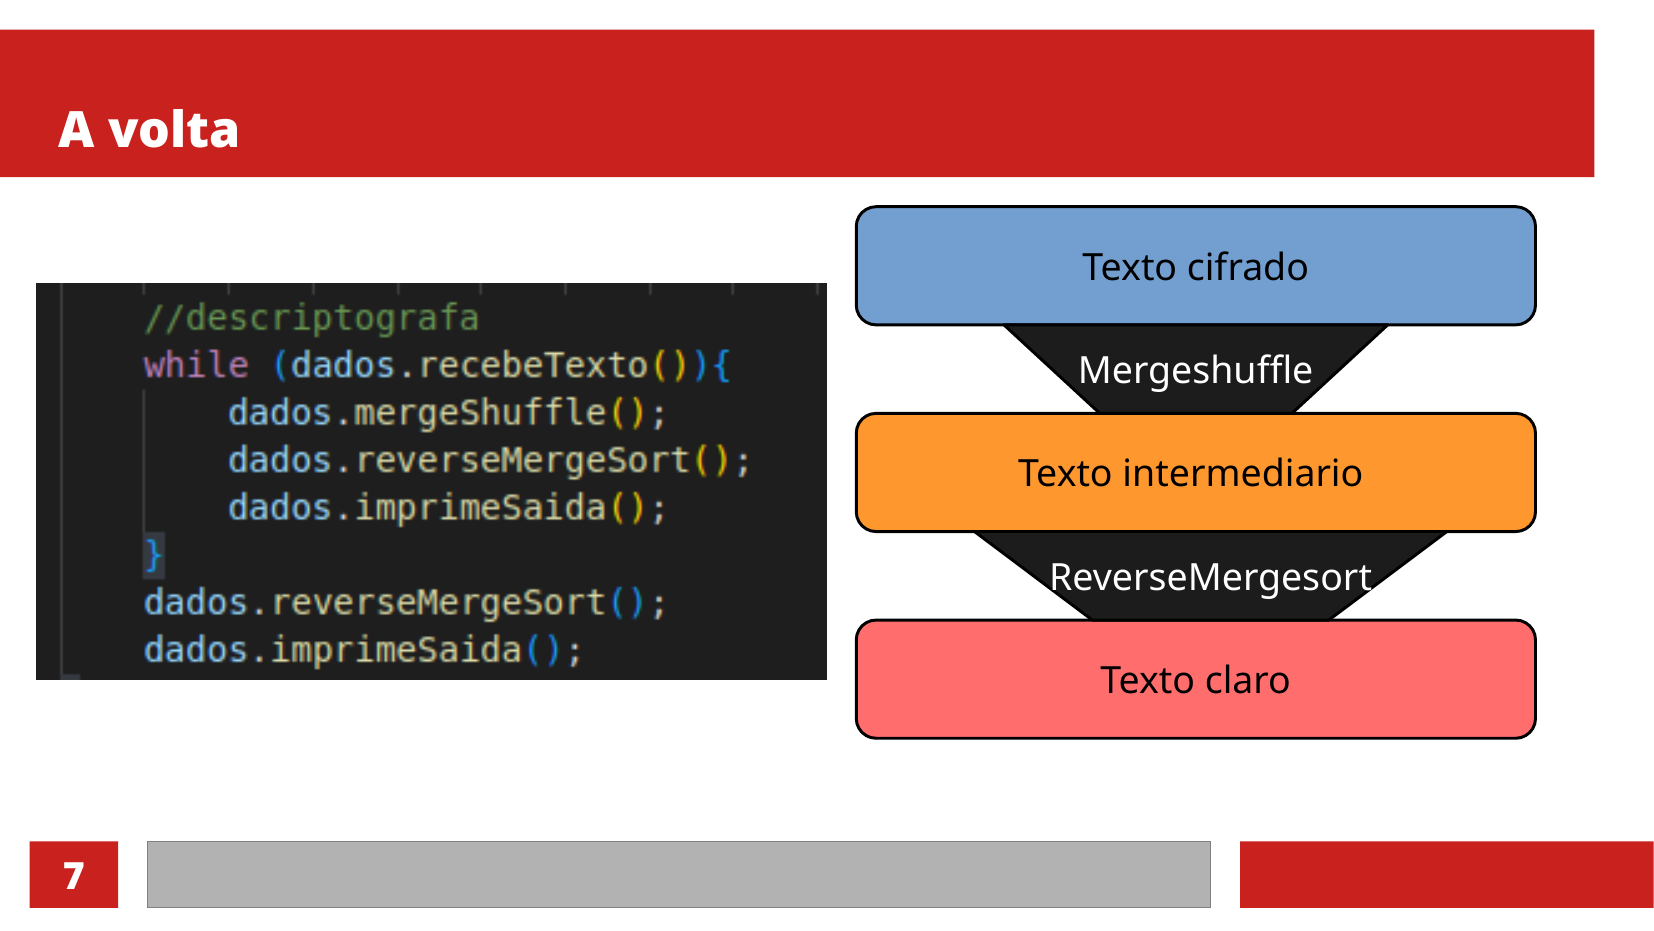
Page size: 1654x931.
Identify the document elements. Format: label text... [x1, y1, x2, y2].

text_box Texto claro [856, 620, 1536, 739]
text_box Texto cifrado [856, 206, 1536, 325]
text_box Texto intermediario [856, 413, 1536, 532]
text_box Mergeshuffle [1003, 324, 1388, 414]
text_box ReverseMergesort [974, 531, 1447, 621]
picture [36, 283, 827, 680]
title A volta [59, 44, 1595, 163]
